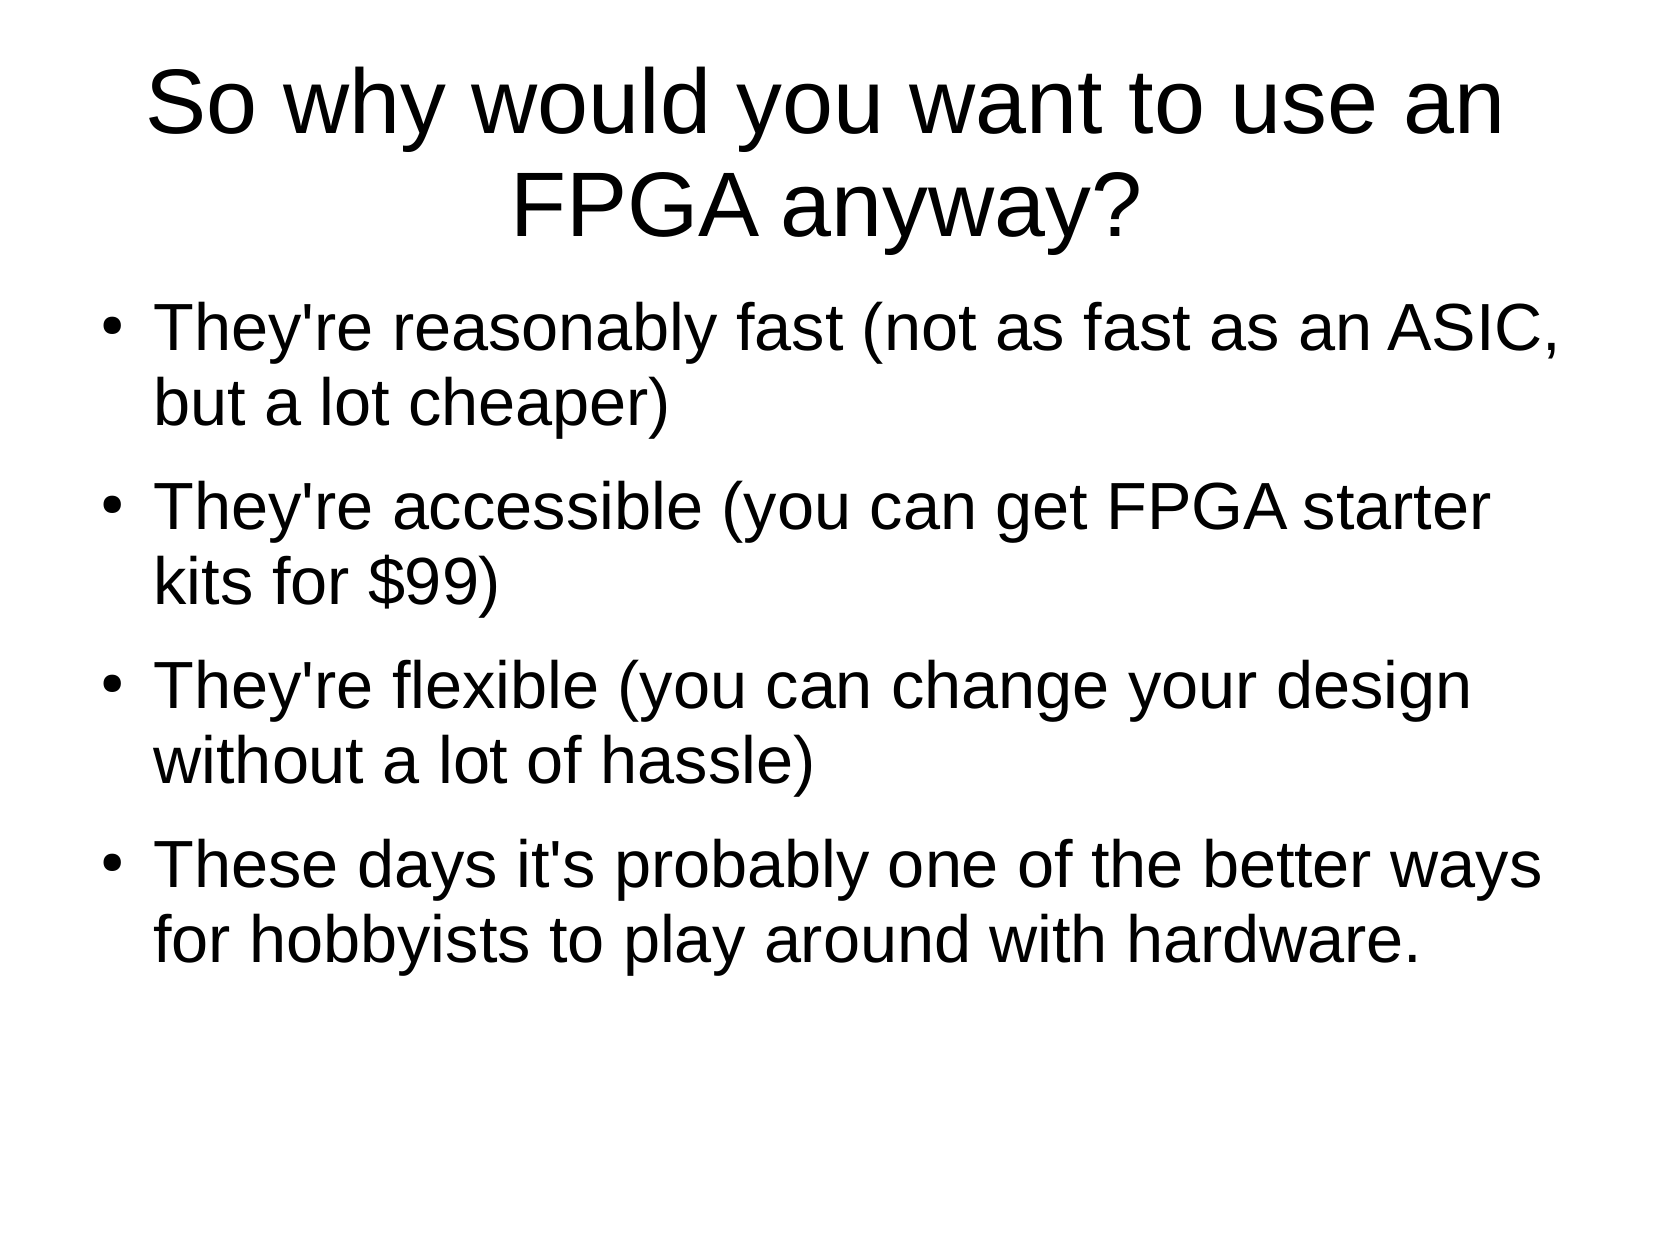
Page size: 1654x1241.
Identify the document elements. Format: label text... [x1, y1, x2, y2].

title So why would you want to use an FPGA anyway? [82, 49, 1571, 257]
list They're reasonably fast (not as fast as an ASIC, but a lot cheaper) They're accessible (you can get FPGA starter kits for $99) They're flexible (you can change your design without a lot of hassle) These days it's probably one of the better ways for hobbyists to play around with hardware. [82, 290, 1571, 1109]
